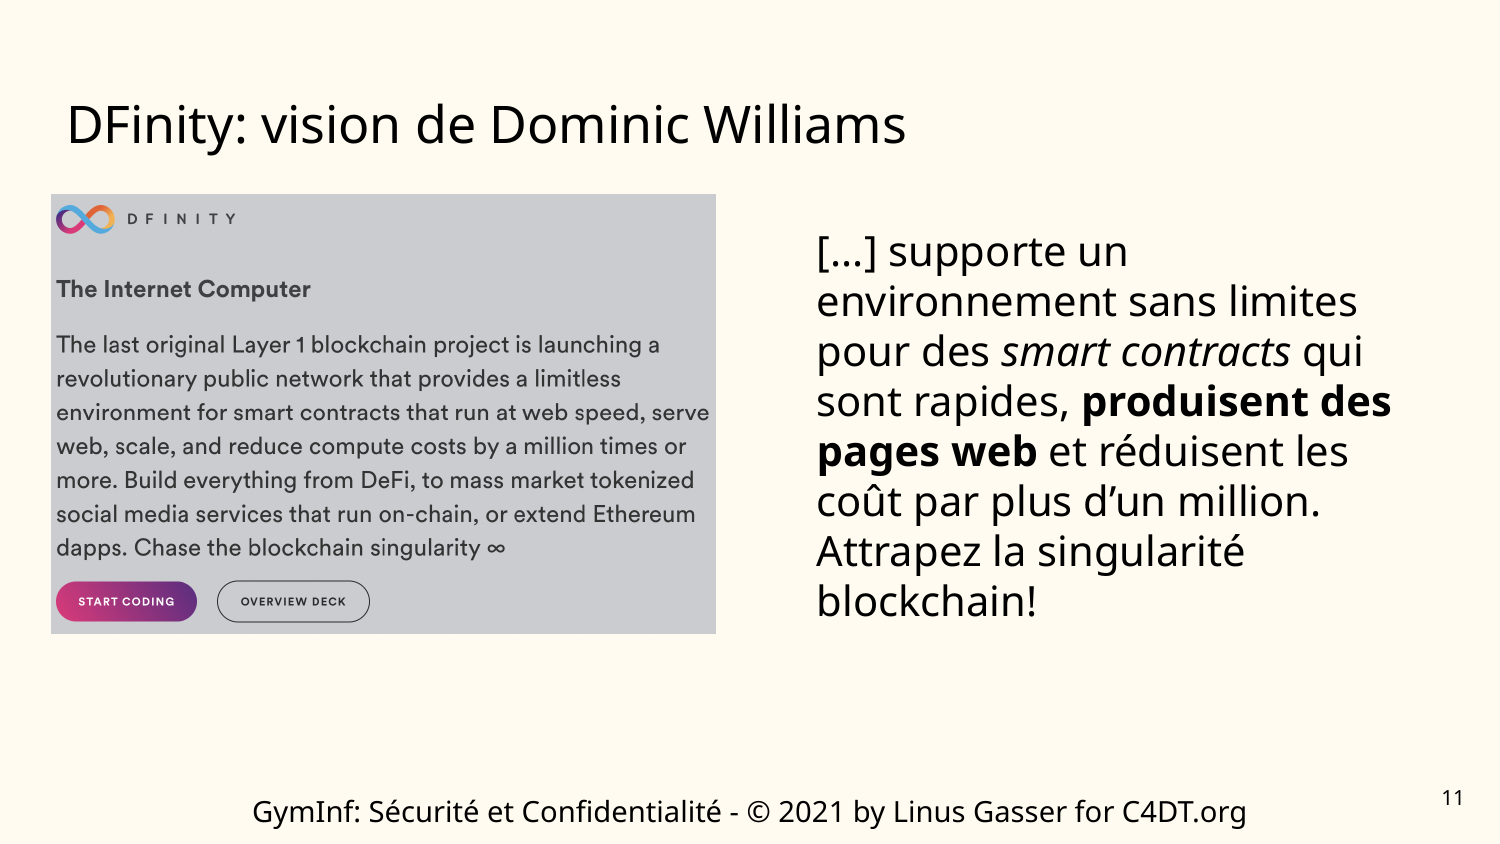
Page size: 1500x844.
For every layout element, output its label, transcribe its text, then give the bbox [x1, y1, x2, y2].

slide_number <number> [1389, 764, 1480, 830]
title DFinity: vision de Dominic Williams [51, 72, 1449, 174]
picture [51, 194, 716, 634]
text_box [...] supporte un environnement sans limites pour des smart contracts qui sont rapides, produisent des pages web et réduisent les coût par plus d’un million. Attrapez la singularité blockchain! [801, 209, 1449, 641]
